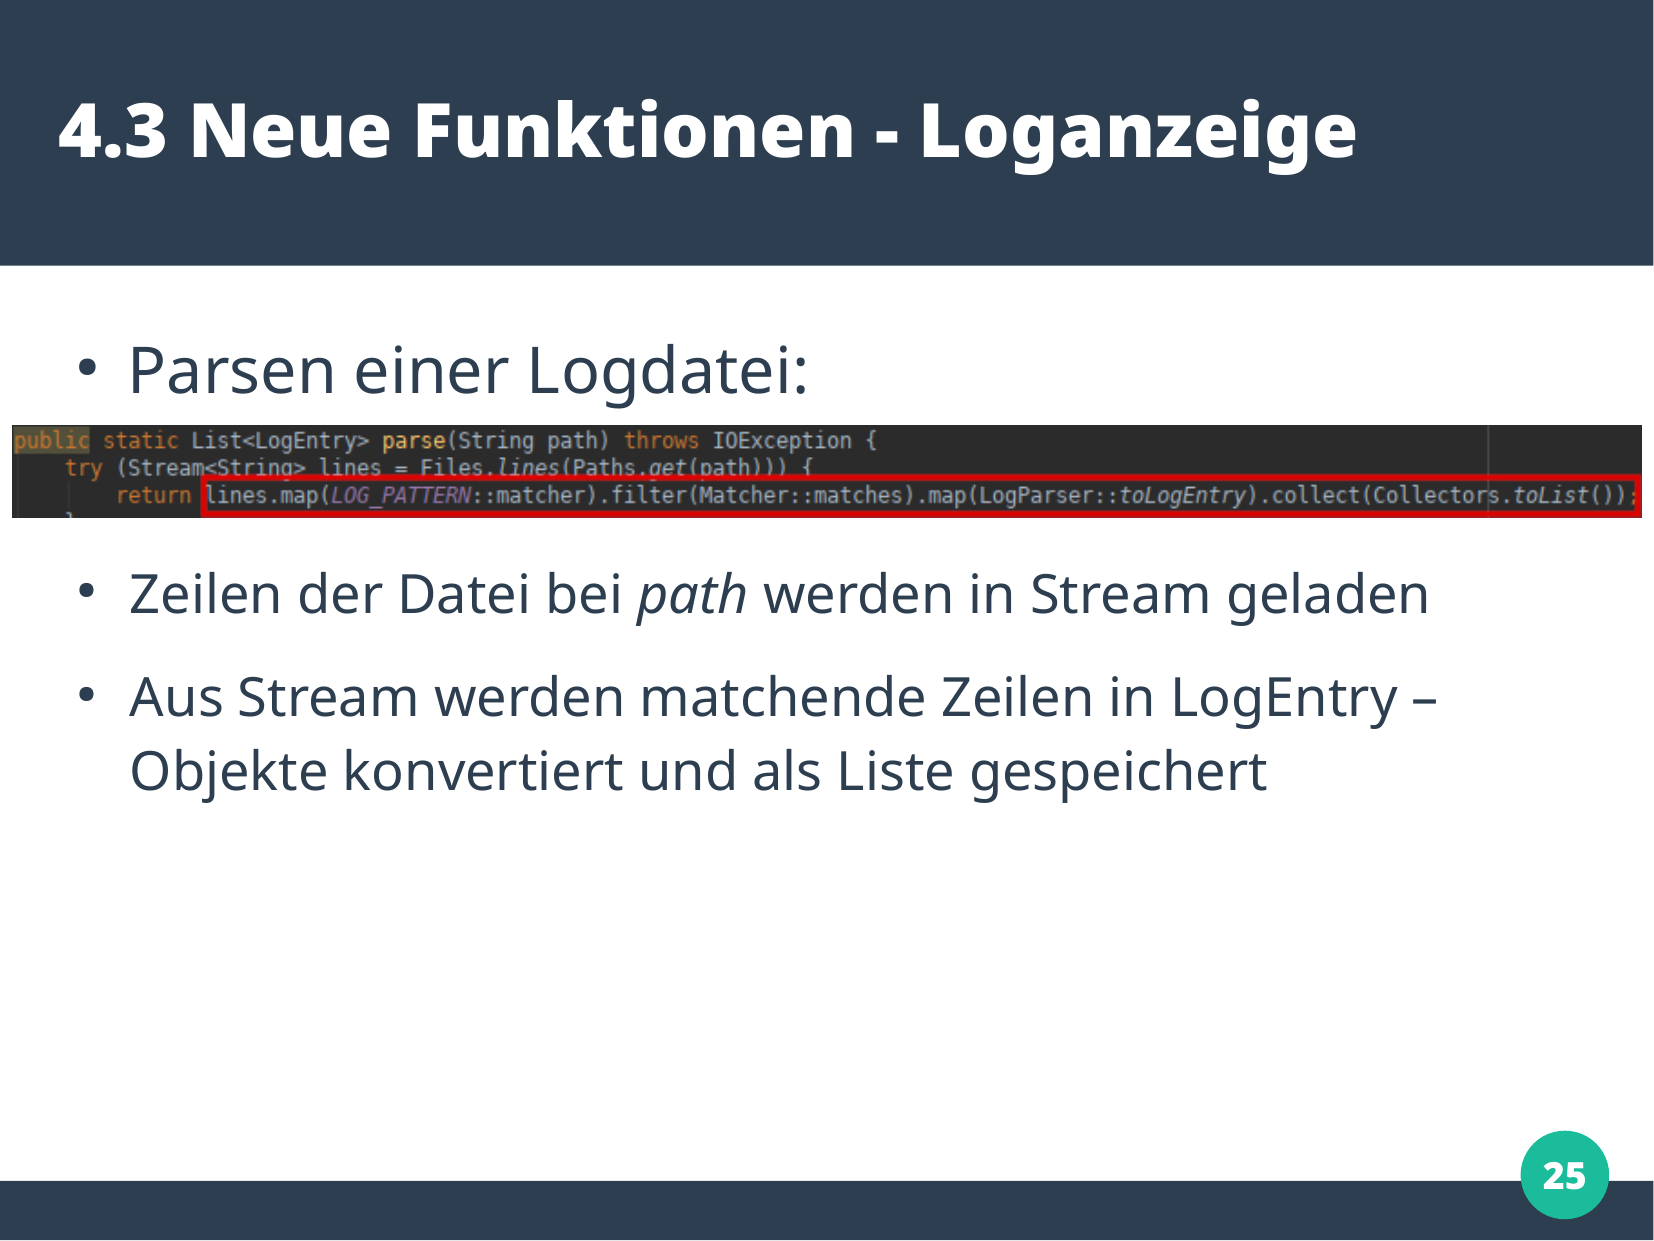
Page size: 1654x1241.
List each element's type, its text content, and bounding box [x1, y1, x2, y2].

picture [12, 425, 1642, 518]
list Zeilen der Datei bei path werden in Stream geladen Aus Stream werden matchende Zeilen in LogEntry – Objekte konvertiert und als Liste gespeichert [59, 555, 1619, 1111]
list Parsen einer Logdatei: [58, 324, 1595, 414]
title 4.3 Neue Funktionen - Loganzeige [58, 49, 1595, 207]
